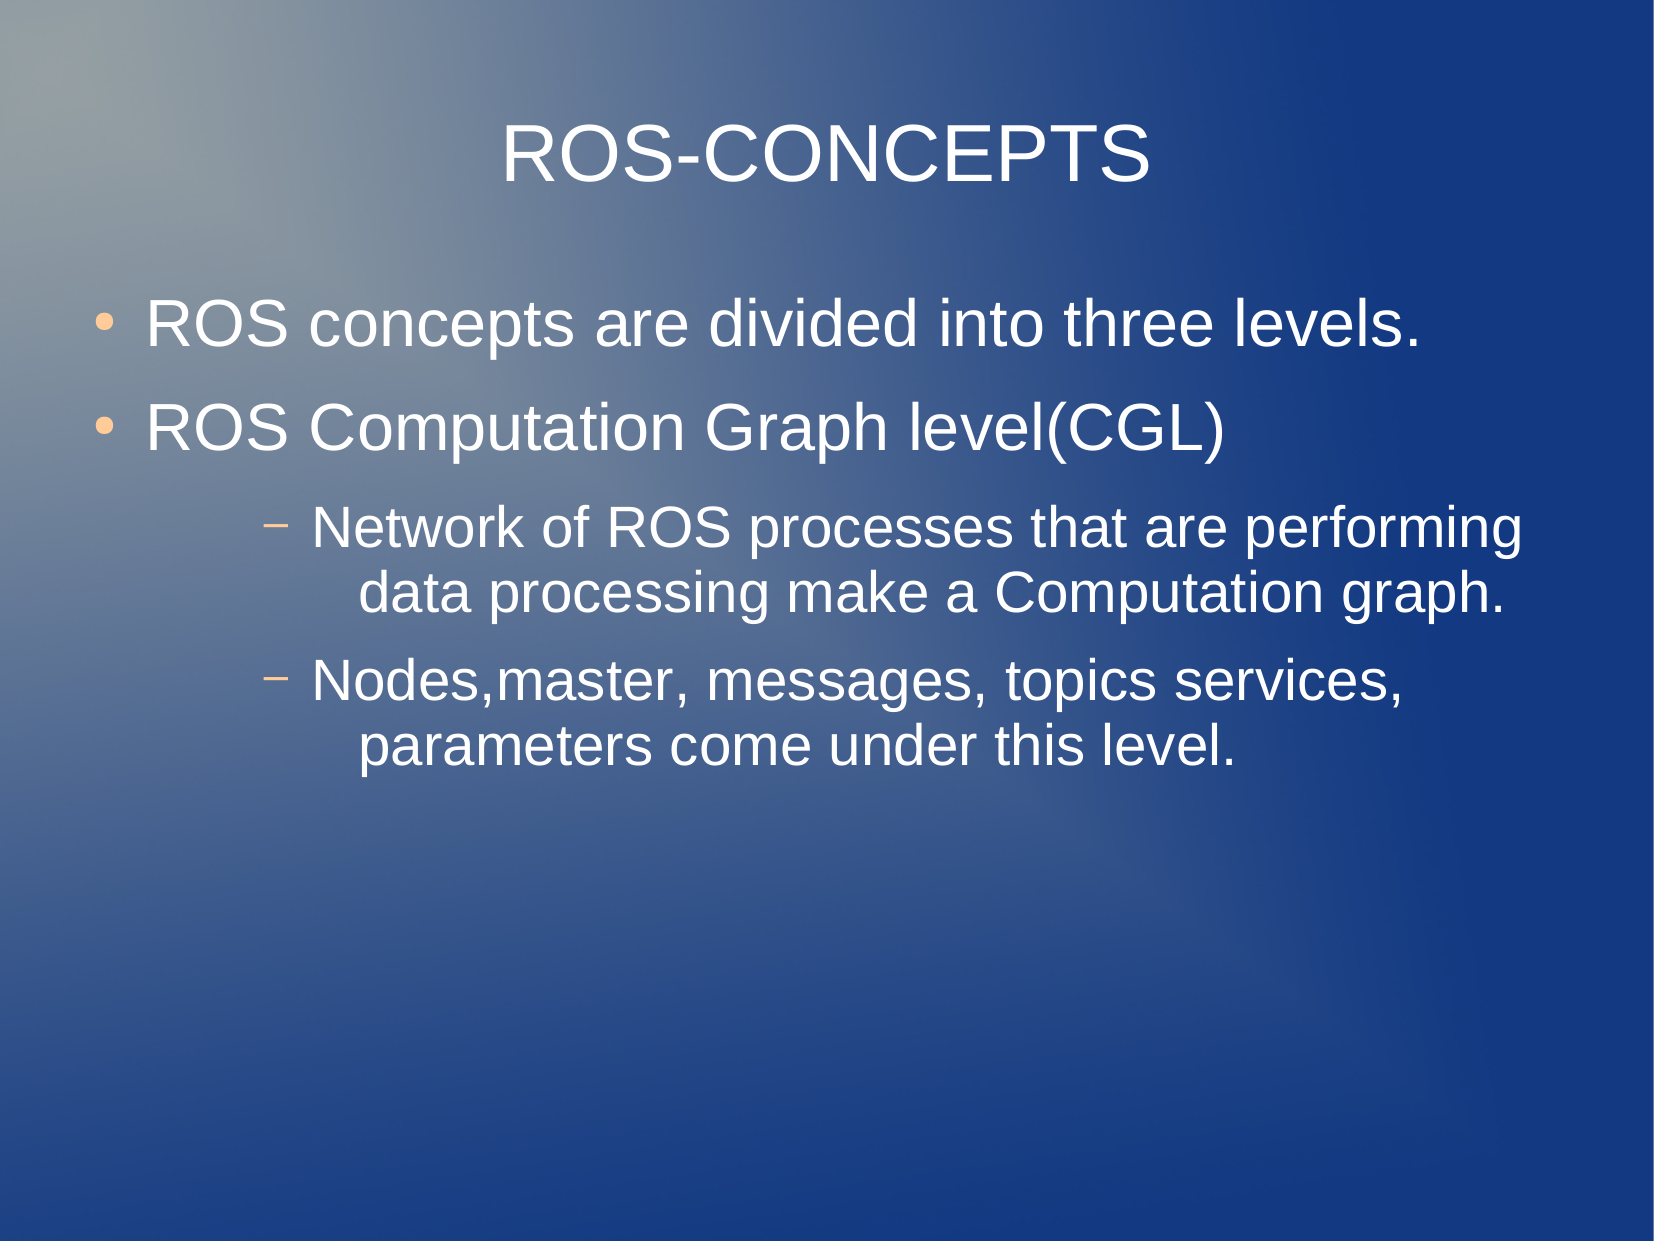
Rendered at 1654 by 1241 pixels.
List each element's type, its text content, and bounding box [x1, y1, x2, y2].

list ROS concepts are divided into three levels. ROS Computation Graph level(CGL) Network of ROS processes that are performing data processing make a Computation graph. Nodes,master, messages, topics services, parameters come under this level. [75, 285, 1564, 1006]
title ROS-CONCEPTS [82, 49, 1571, 257]
picture [0, 0, 1654, 1241]
